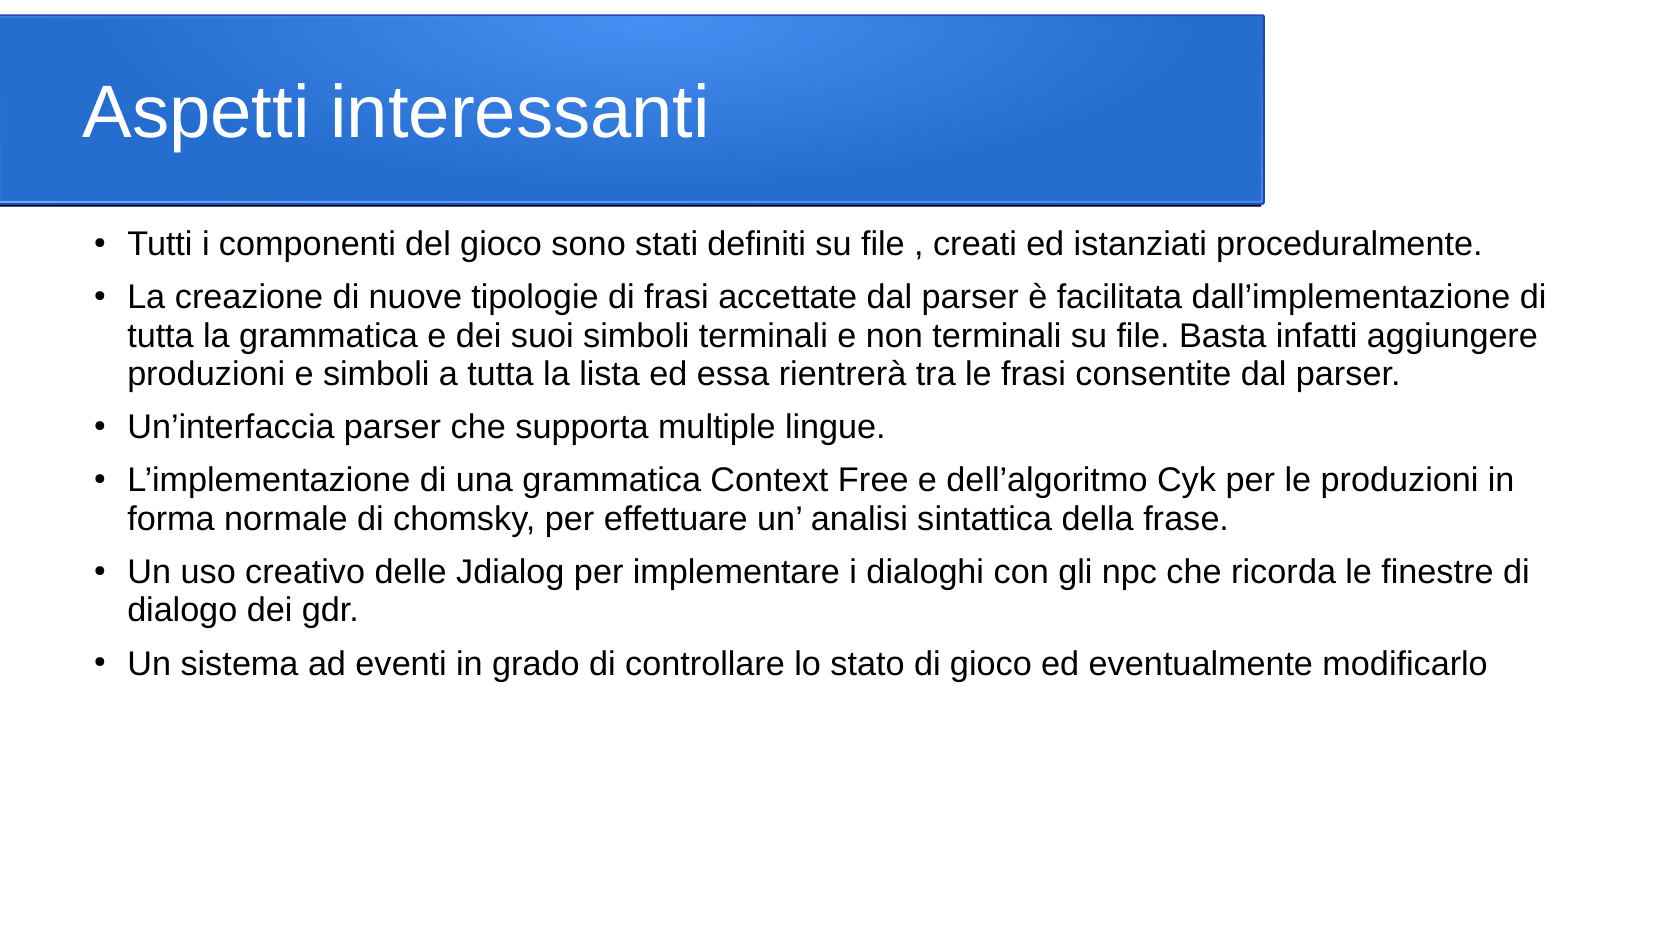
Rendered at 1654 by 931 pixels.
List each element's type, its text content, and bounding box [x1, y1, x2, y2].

list Tutti i componenti del gioco sono stati definiti su file , creati ed istanziati proceduralmente. La creazione di nuove tipologie di frasi accettate dal parser è facilitata dall’implementazione di tutta la grammatica e dei suoi simboli terminali e non terminali su file. Basta infatti aggiungere produzioni e simboli a tutta la lista ed essa rientrerà tra le frasi consentite dal parser. Un’interfaccia parser che supporta multiple lingue. L’implementazione di una grammatica Context Free e dell’algoritmo Cyk per le produzioni in forma normale di chomsky, per effettuare un’ analisi sintattica della frase. Un uso creativo delle Jdialog per implementare i dialoghi con gli npc che ricorda le finestre di dialogo dei gdr. Un sistema ad eventi in grado di controllare lo stato di gioco ed eventualmente modificarlo [82, 224, 1571, 764]
title Aspetti interessanti [82, 35, 1235, 189]
